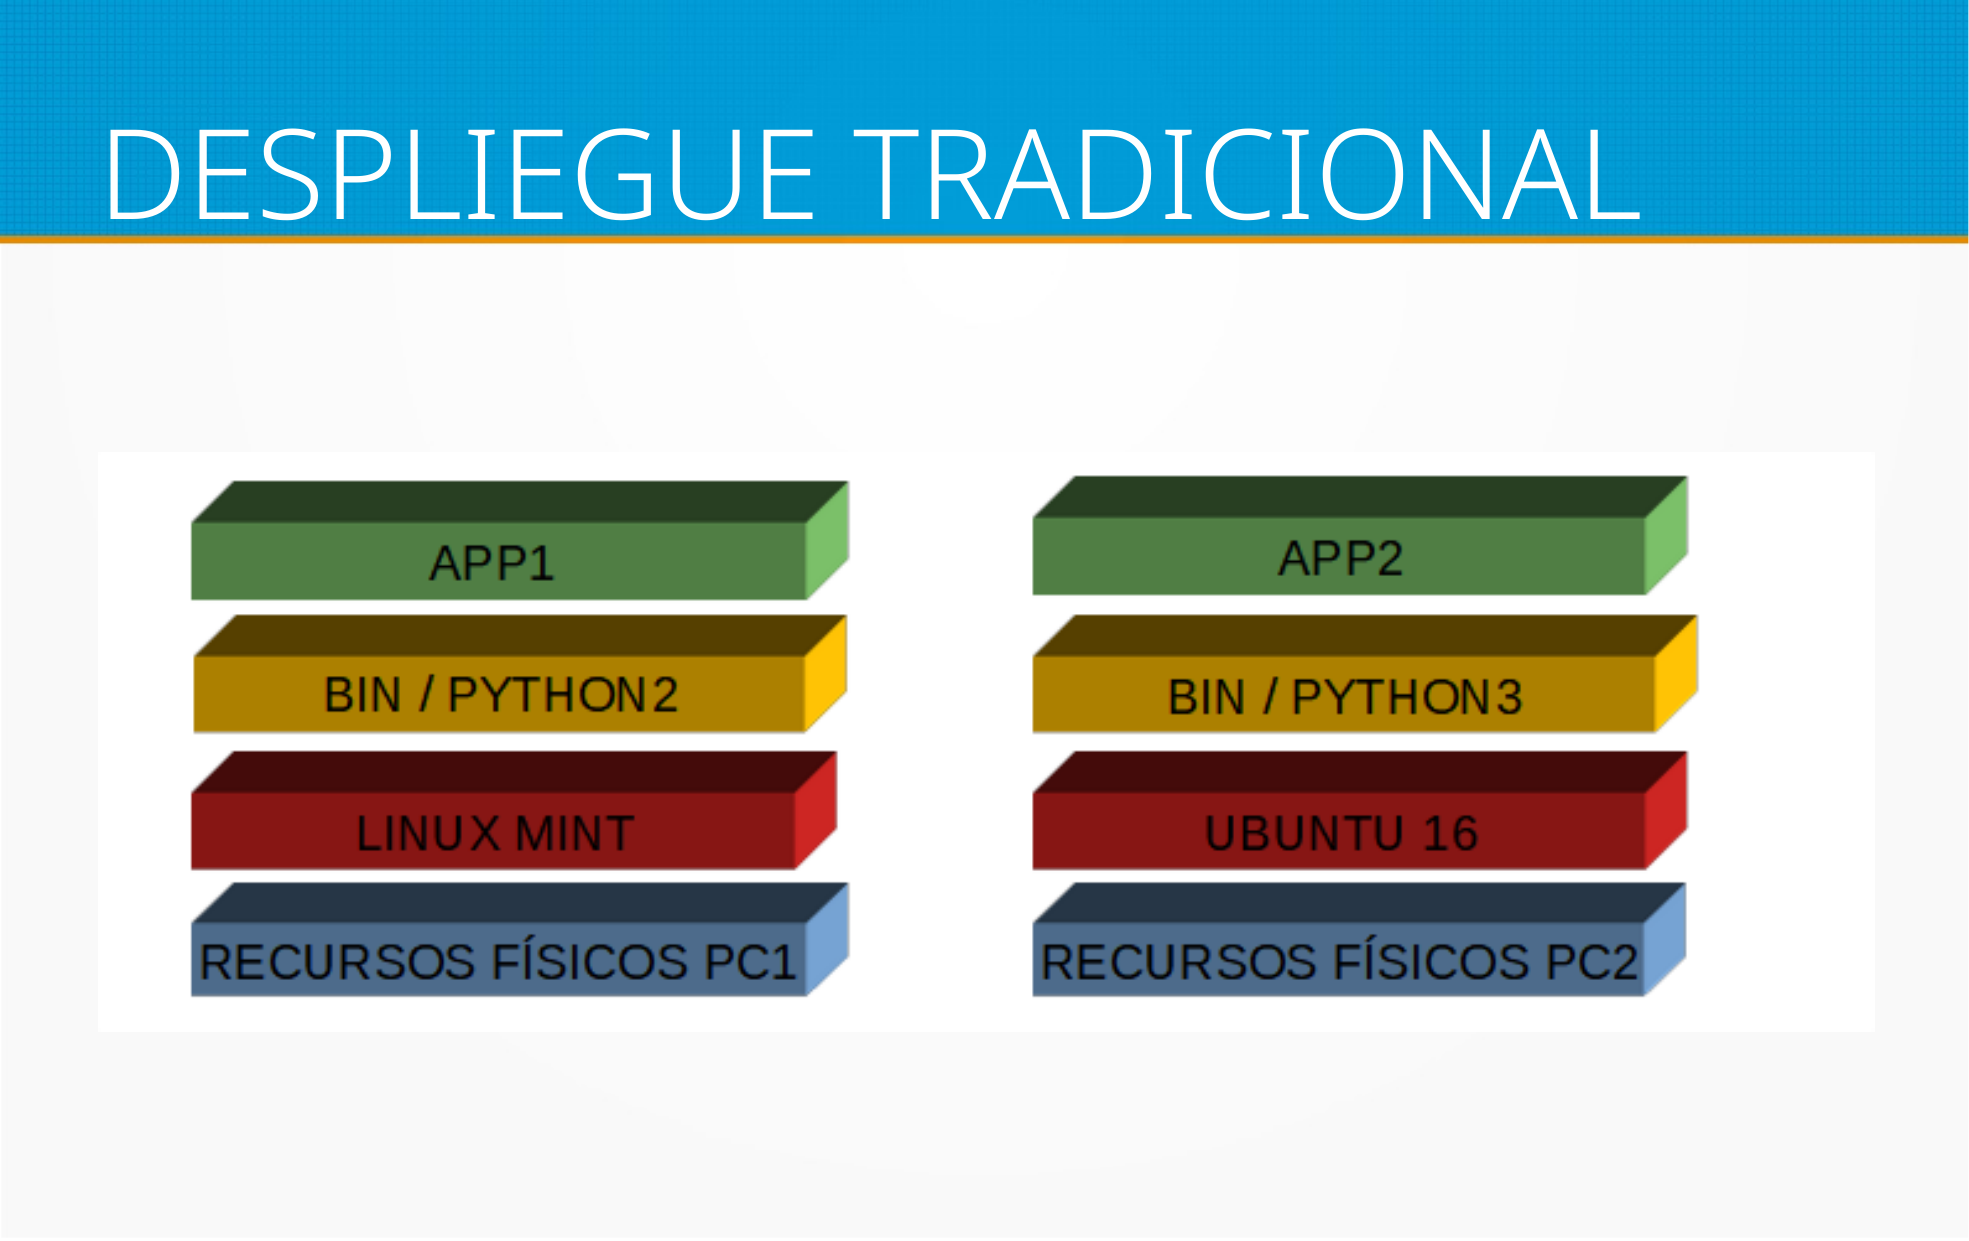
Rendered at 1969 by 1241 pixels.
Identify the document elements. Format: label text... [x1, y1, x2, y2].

title DESPLIEGUE TRADICIONAL [98, 49, 1870, 257]
picture [0, 233, 1969, 1241]
